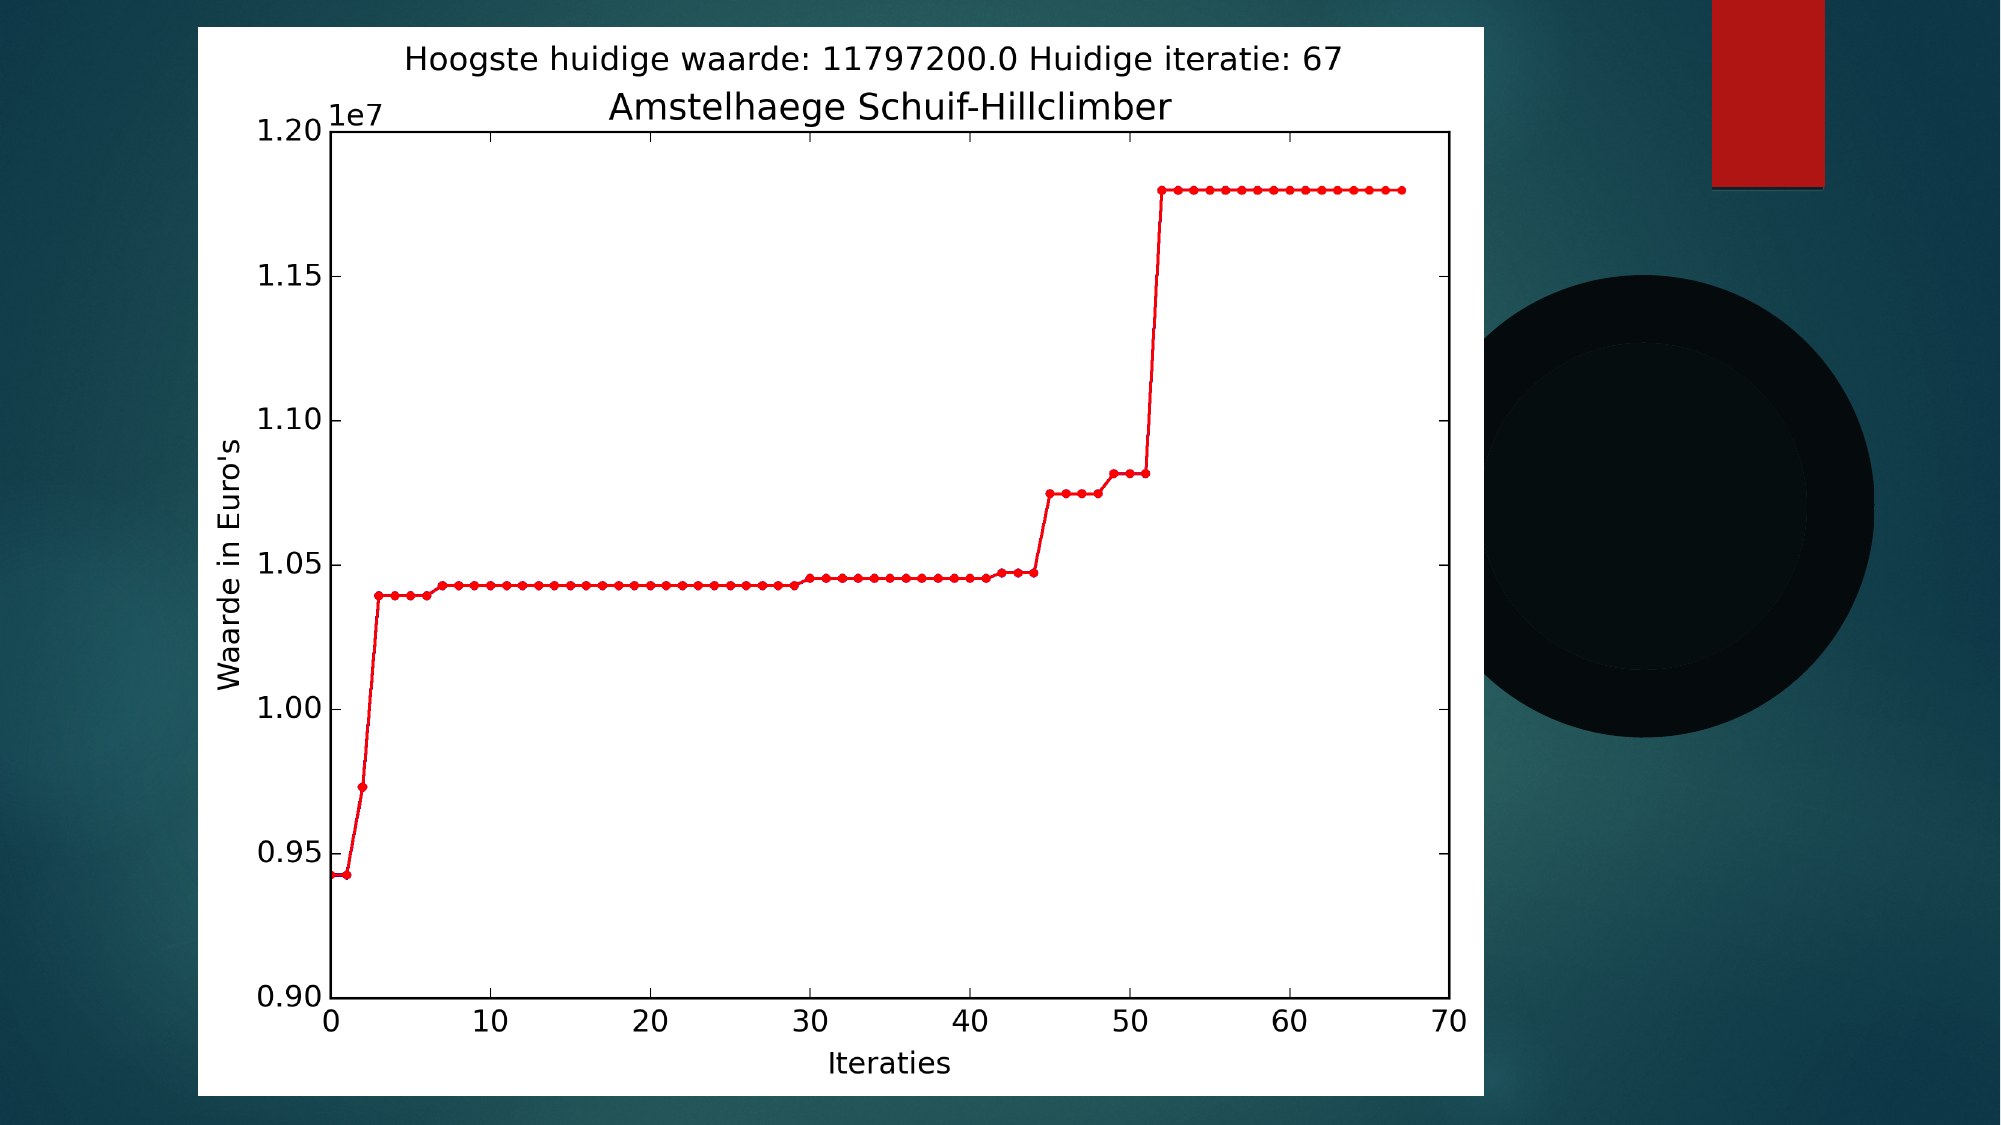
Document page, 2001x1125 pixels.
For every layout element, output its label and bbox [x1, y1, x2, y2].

picture [198, 27, 1484, 1096]
